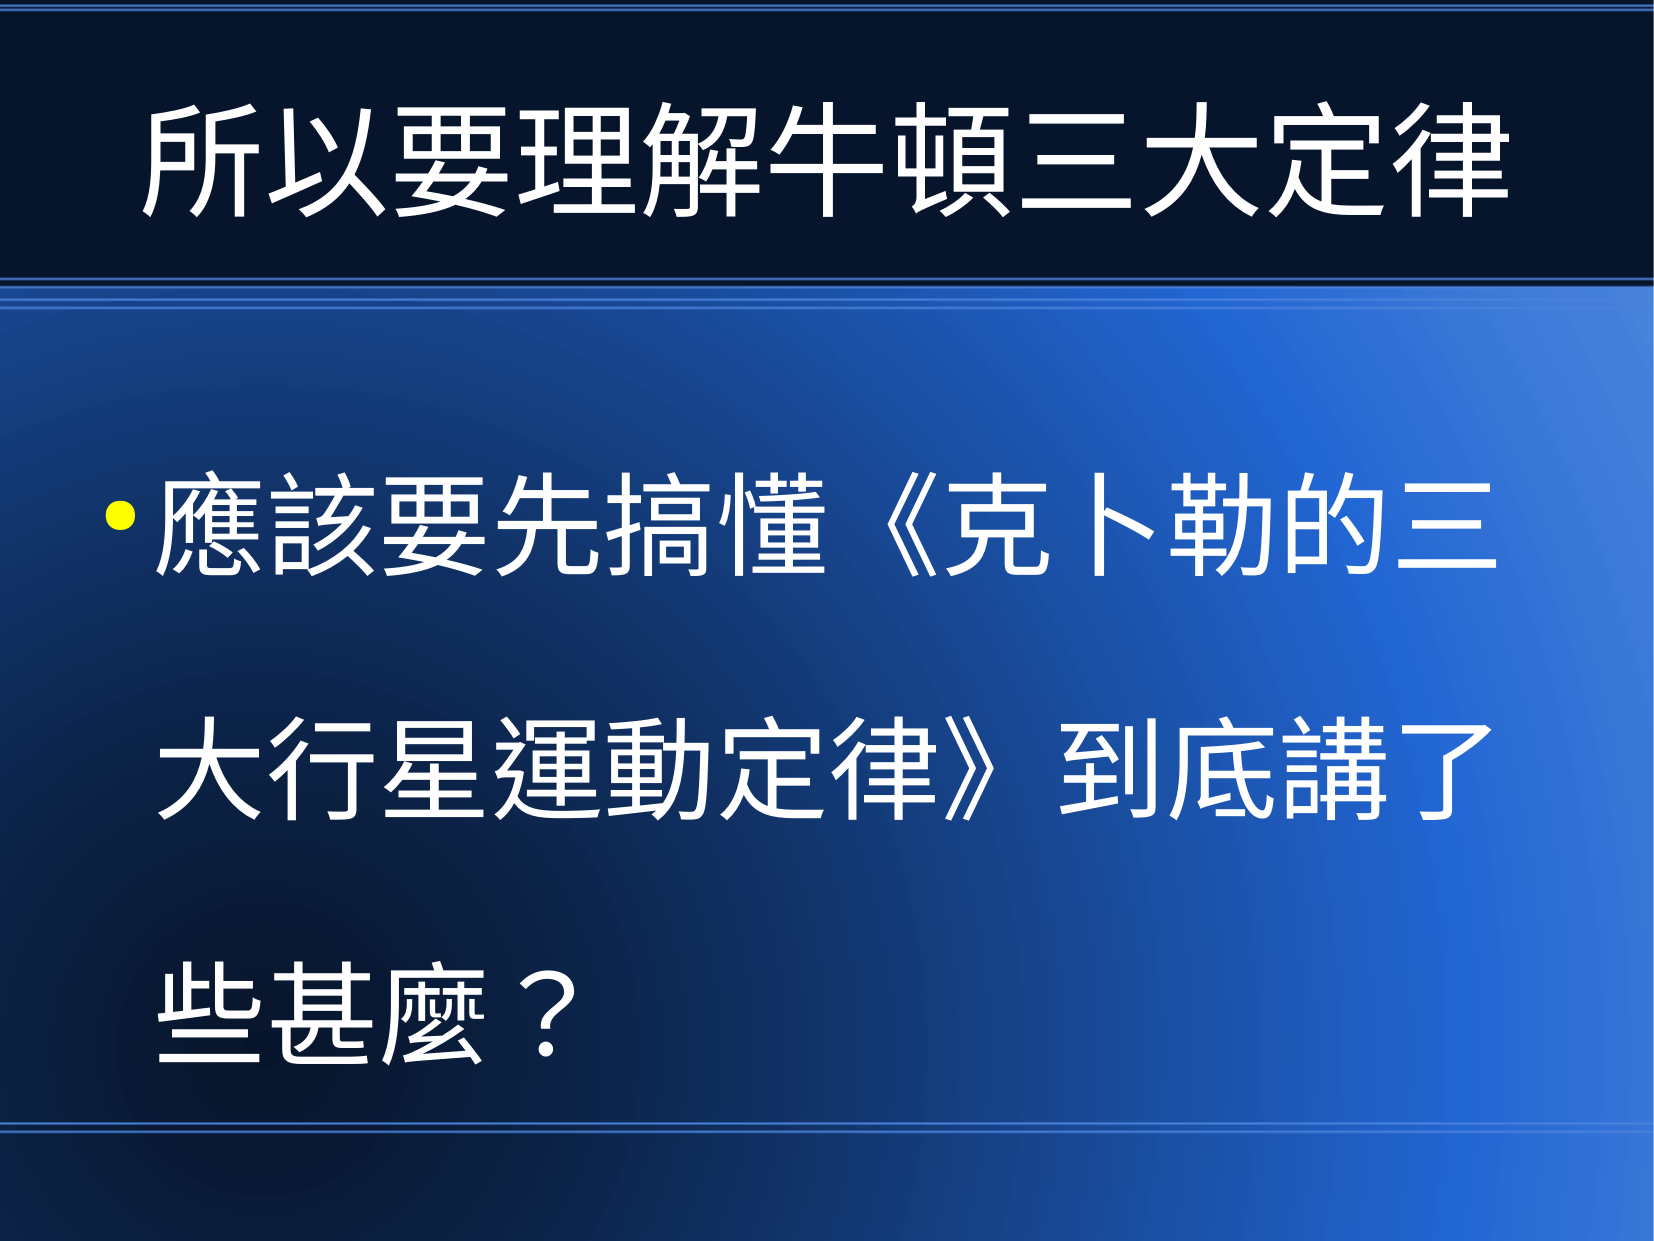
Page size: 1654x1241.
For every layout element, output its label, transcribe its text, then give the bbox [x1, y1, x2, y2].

title 所以要理解牛頓三大定律 [82, 49, 1571, 257]
list 應該要先搞懂《克卜勒的三大行星運動定律》到底講了些甚麼？ [82, 355, 1571, 1241]
picture [0, 0, 1654, 1241]
